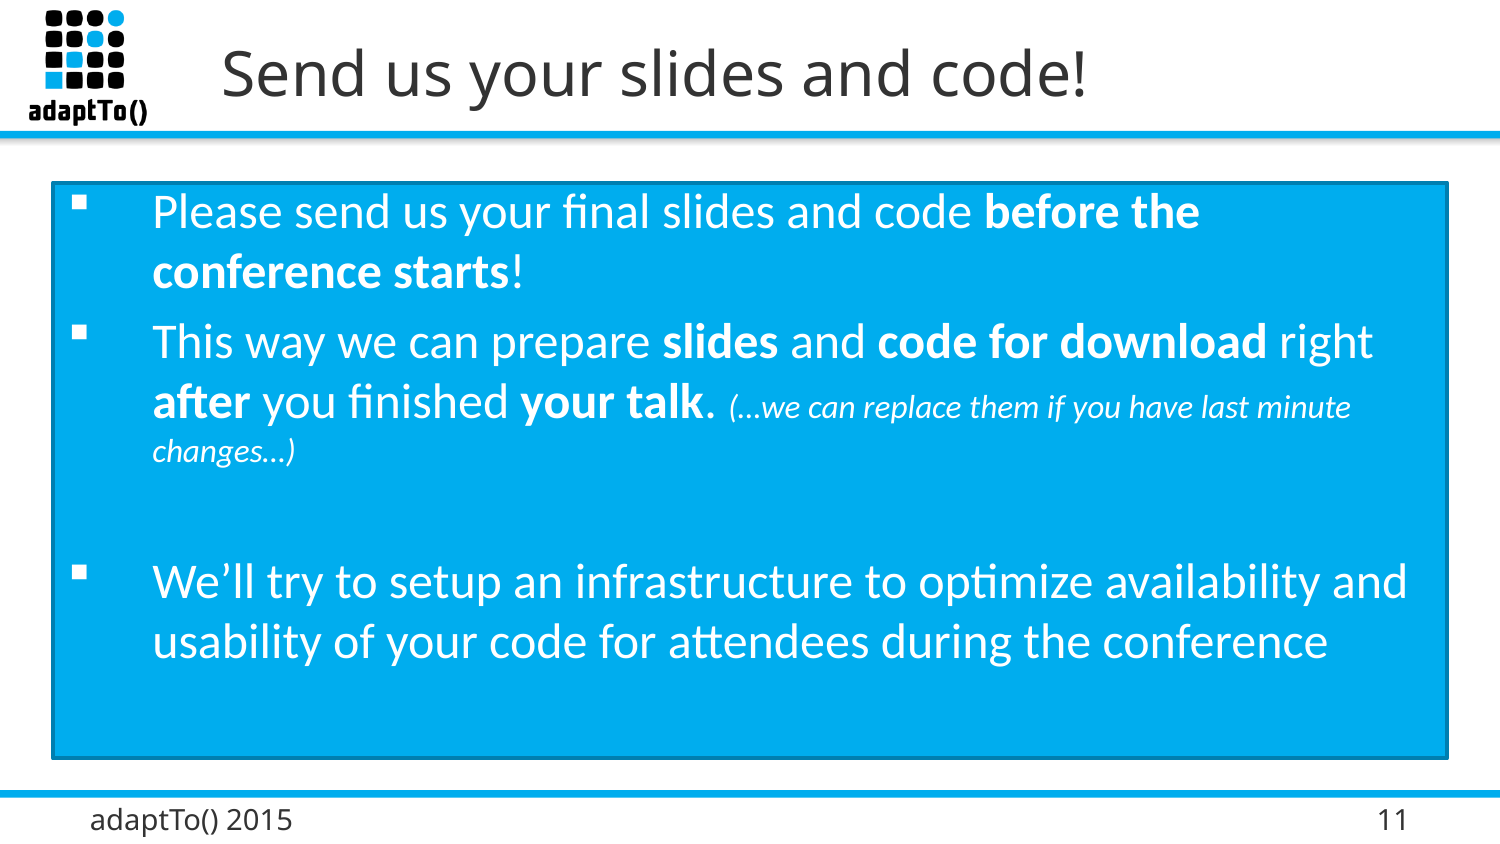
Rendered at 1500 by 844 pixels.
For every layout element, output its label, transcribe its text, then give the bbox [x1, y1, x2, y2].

slide_number <number> [1074, 793, 1425, 827]
list Please send us your final slides and code before the conference starts! This way we can prepare slides and code for download right after you finished your talk. (…we can replace them if you have last minute changes…) We’ll try to setup an infrastructure to optimize availability and usability of your code for attendees during the conference [53, 182, 1447, 759]
slide_number adaptTo() 2015 [75, 793, 425, 827]
title Send us your slides and code! [206, 14, 1447, 130]
picture [27, 6, 148, 127]
